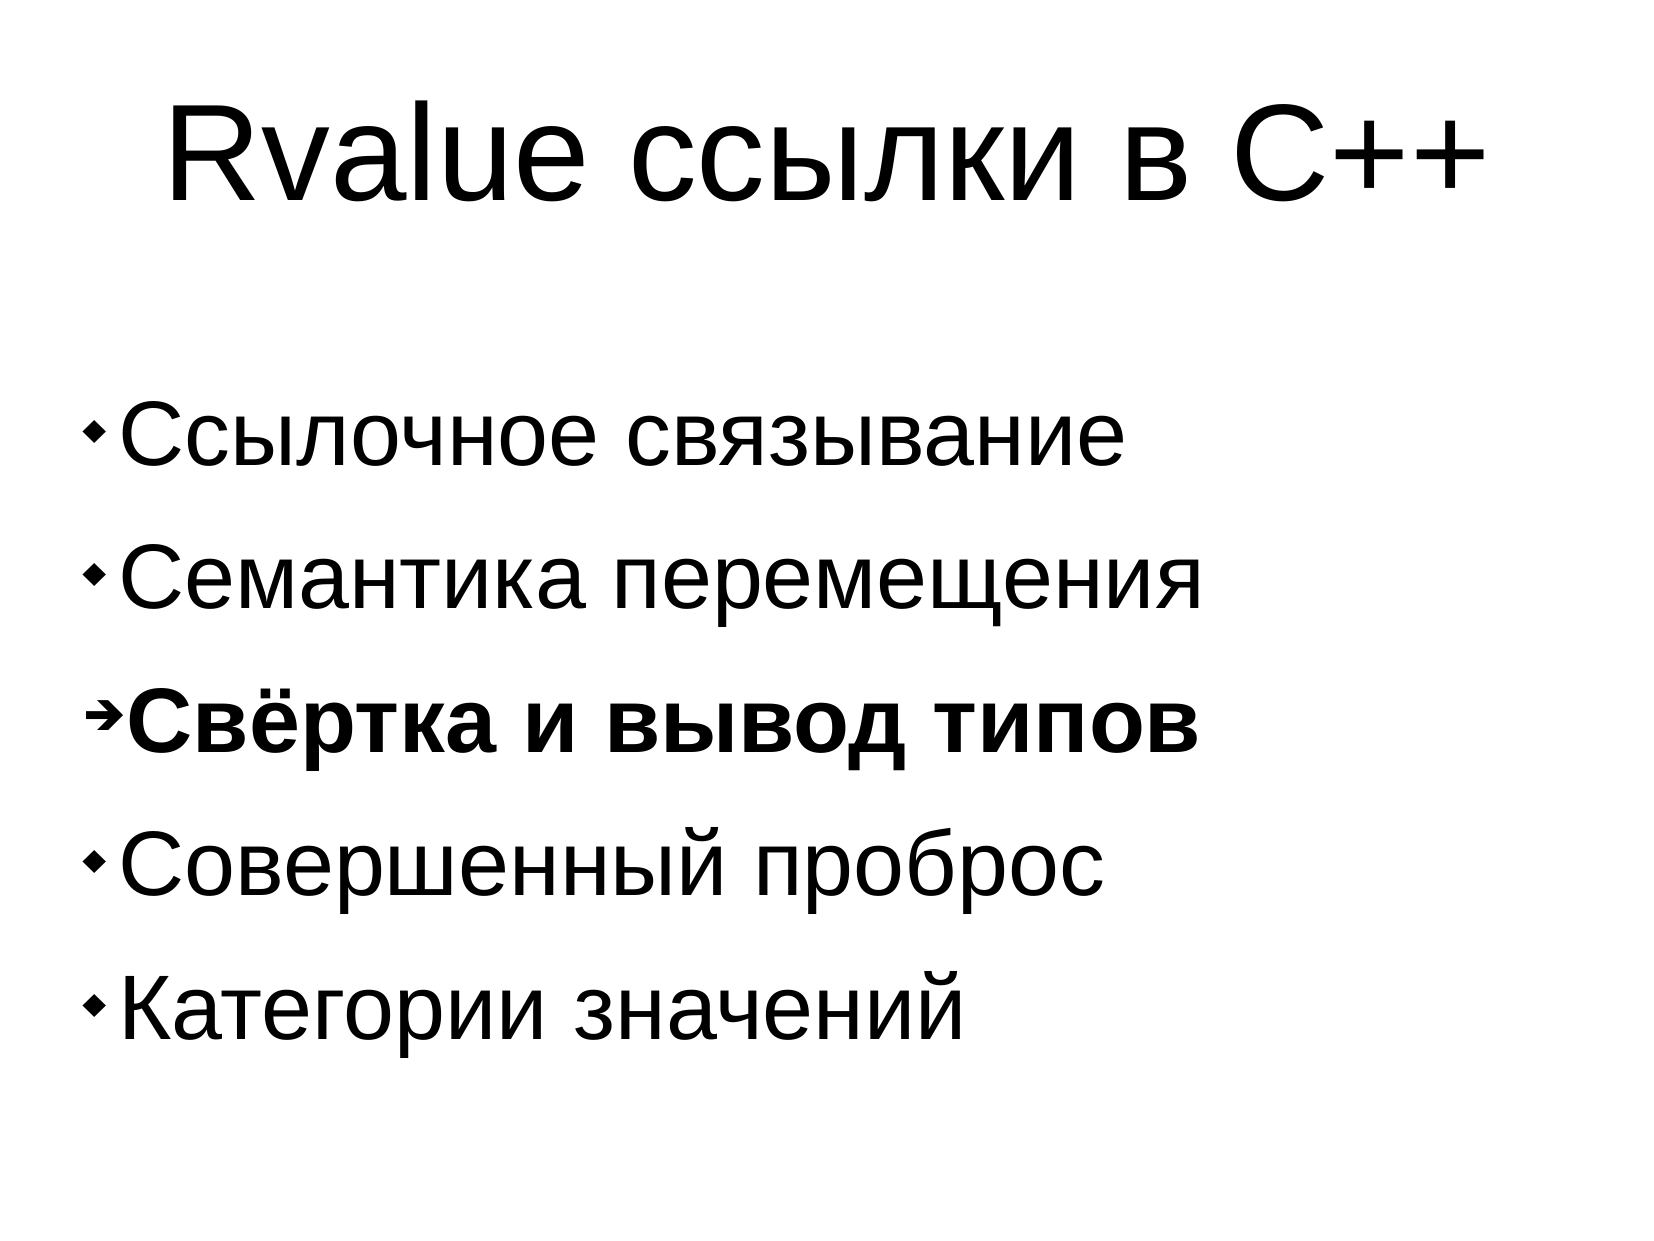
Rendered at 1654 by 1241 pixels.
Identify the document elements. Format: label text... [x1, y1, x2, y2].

subtitle Ссылочное связывание Семантика перемещения Свёртка и вывод типов Совершенный проброс Категории значений [82, 290, 1571, 1111]
title Rvalue ссылки в C++ [82, 49, 1571, 257]
